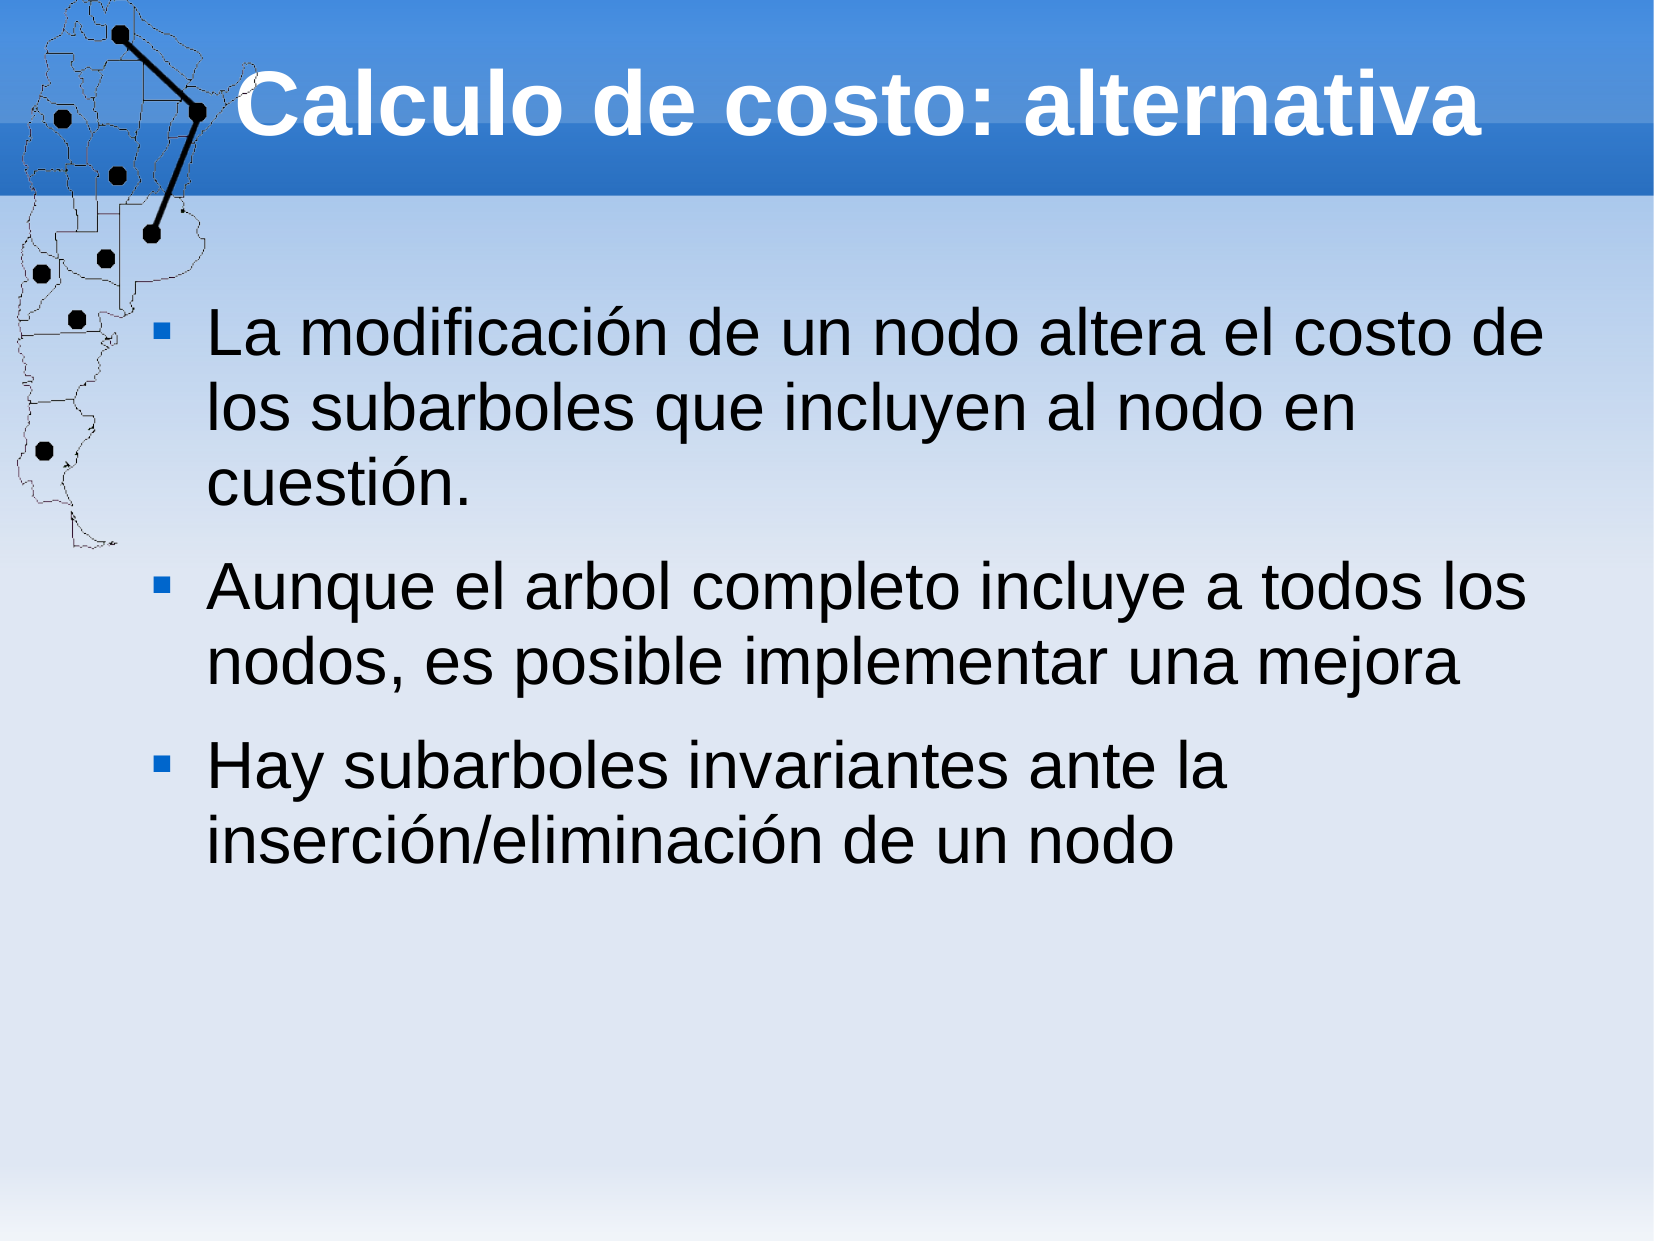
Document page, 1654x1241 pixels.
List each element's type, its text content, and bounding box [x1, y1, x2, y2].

picture [0, 0, 1654, 1241]
title Calculo de costo: alternativa [296, 7, 1565, 200]
list La modificación de un nodo altera el costo de los subarboles que incluyen al nodo en cuestión. Aunque el arbol completo incluye a todos los nodos, es posible implementar una mejora Hay subarboles invariantes ante la inserción/eliminación de un nodo [135, 295, 1625, 1099]
